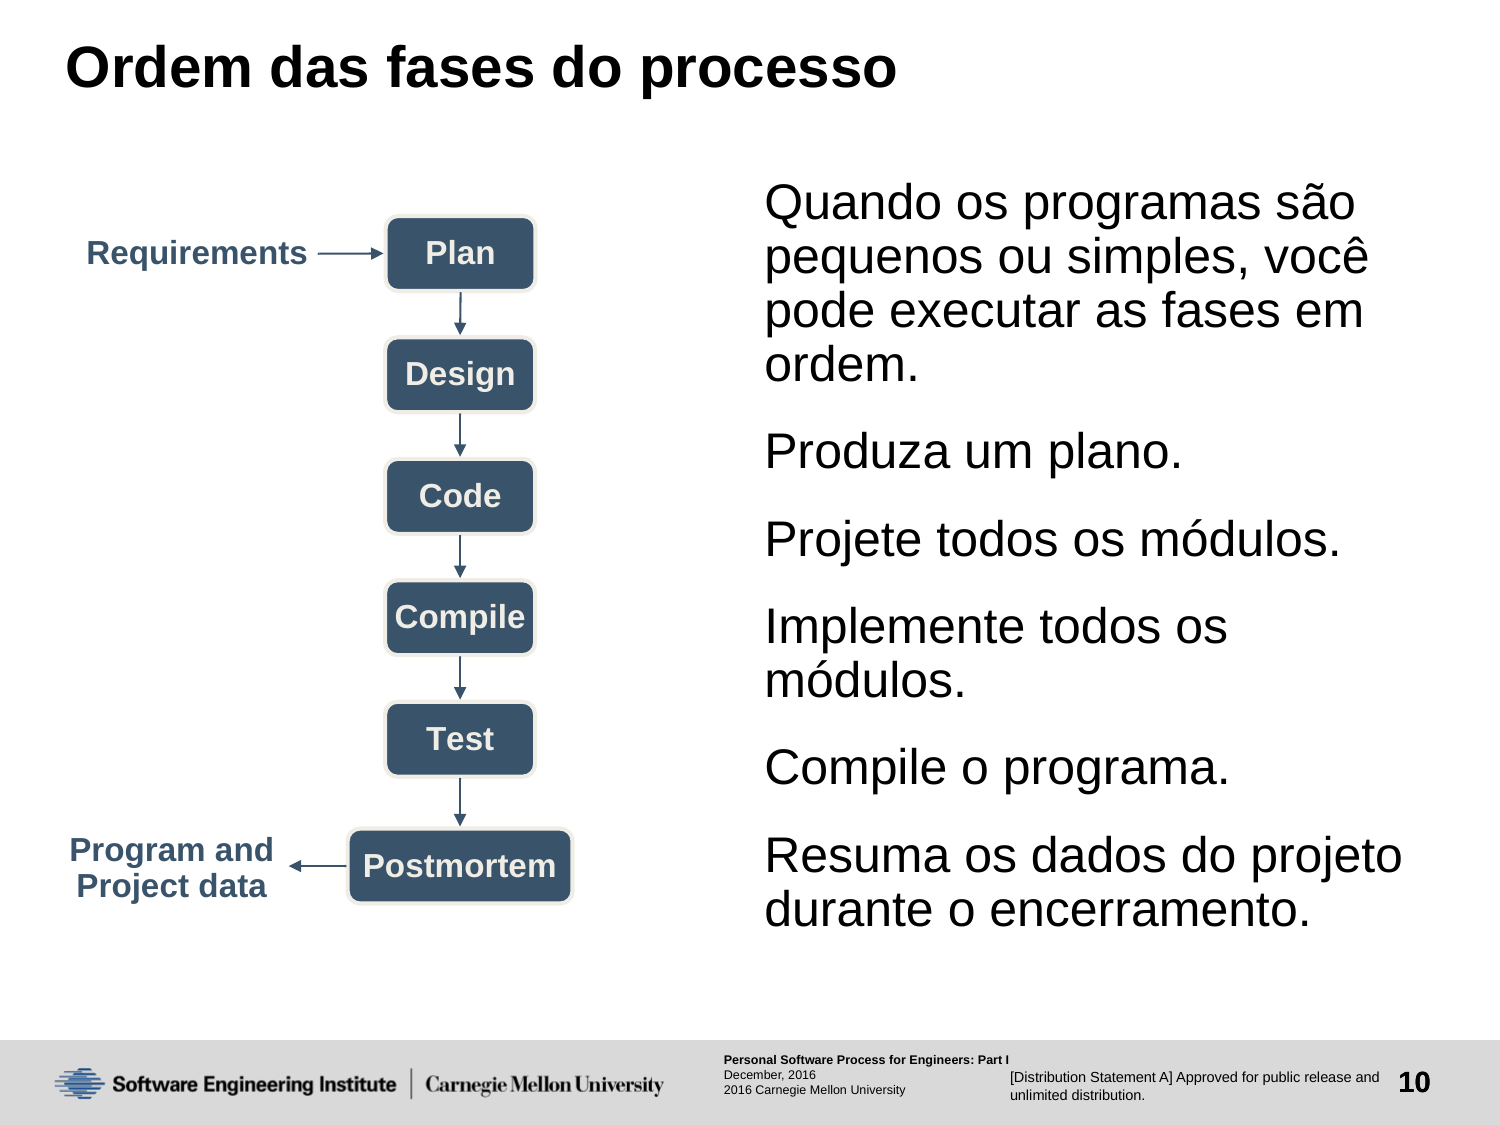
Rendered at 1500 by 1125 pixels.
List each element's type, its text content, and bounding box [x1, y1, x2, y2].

list Quando os programas são pequenos ou simples, você pode executar as fases em ordem. Produza um plano. Projete todos os módulos. Implemente todos os módulos. Compile o programa. Resuma os dados do projeto durante o encerramento. [764, 176, 1432, 1016]
picture [63, 213, 577, 924]
picture [46, 1061, 673, 1104]
title Ordem das fases do processo [65, 37, 1313, 148]
